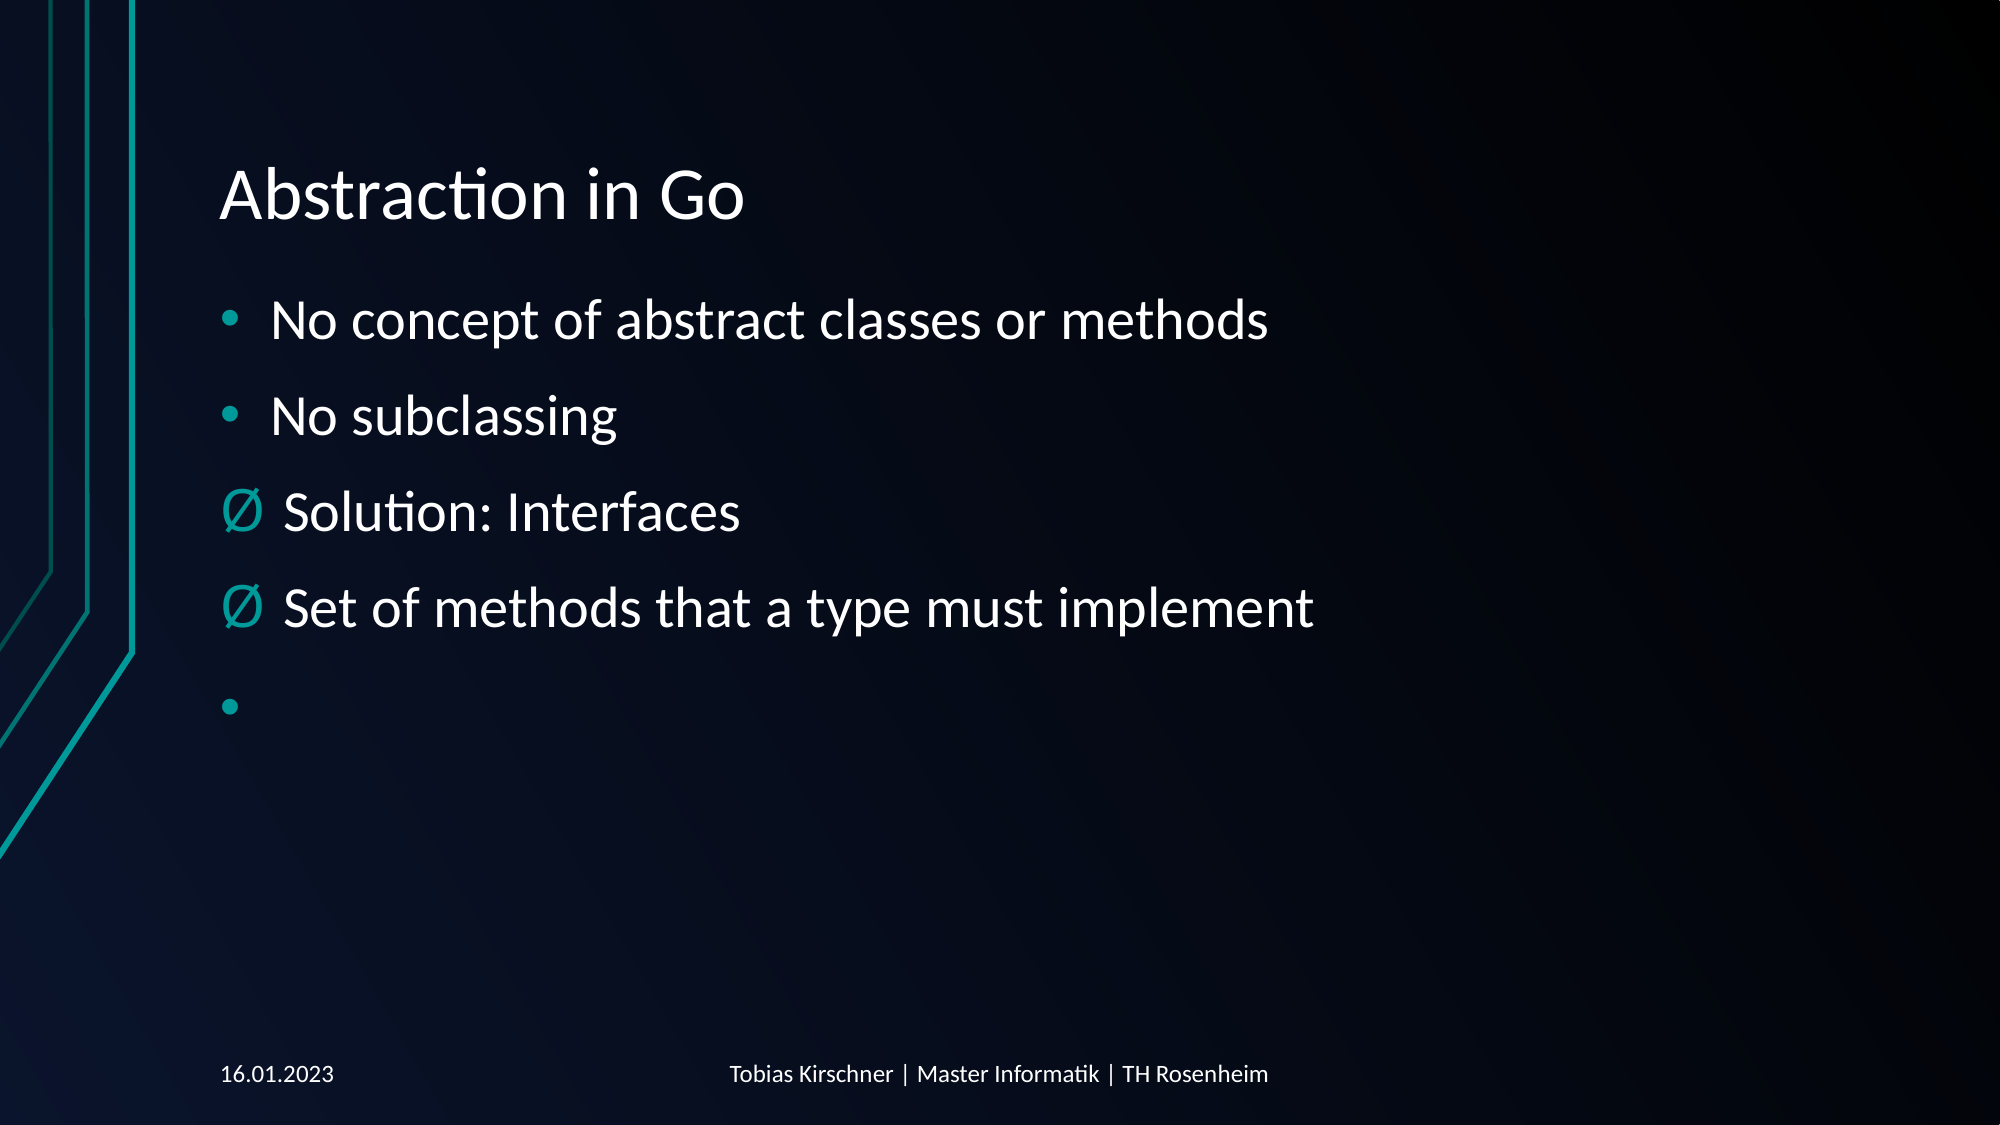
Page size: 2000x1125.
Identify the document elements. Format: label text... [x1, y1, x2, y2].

list No concept of abstract classes or methods No subclassing Solution: Interfaces Set of methods that a type must implement [199, 279, 1900, 1012]
title Abstraction in Go [199, 45, 1900, 246]
text_box Tobias Kirschner | Master Informatik | TH Rosenheim [566, 1042, 1433, 1103]
text_box 16.01.2023 [199, 1042, 566, 1103]
